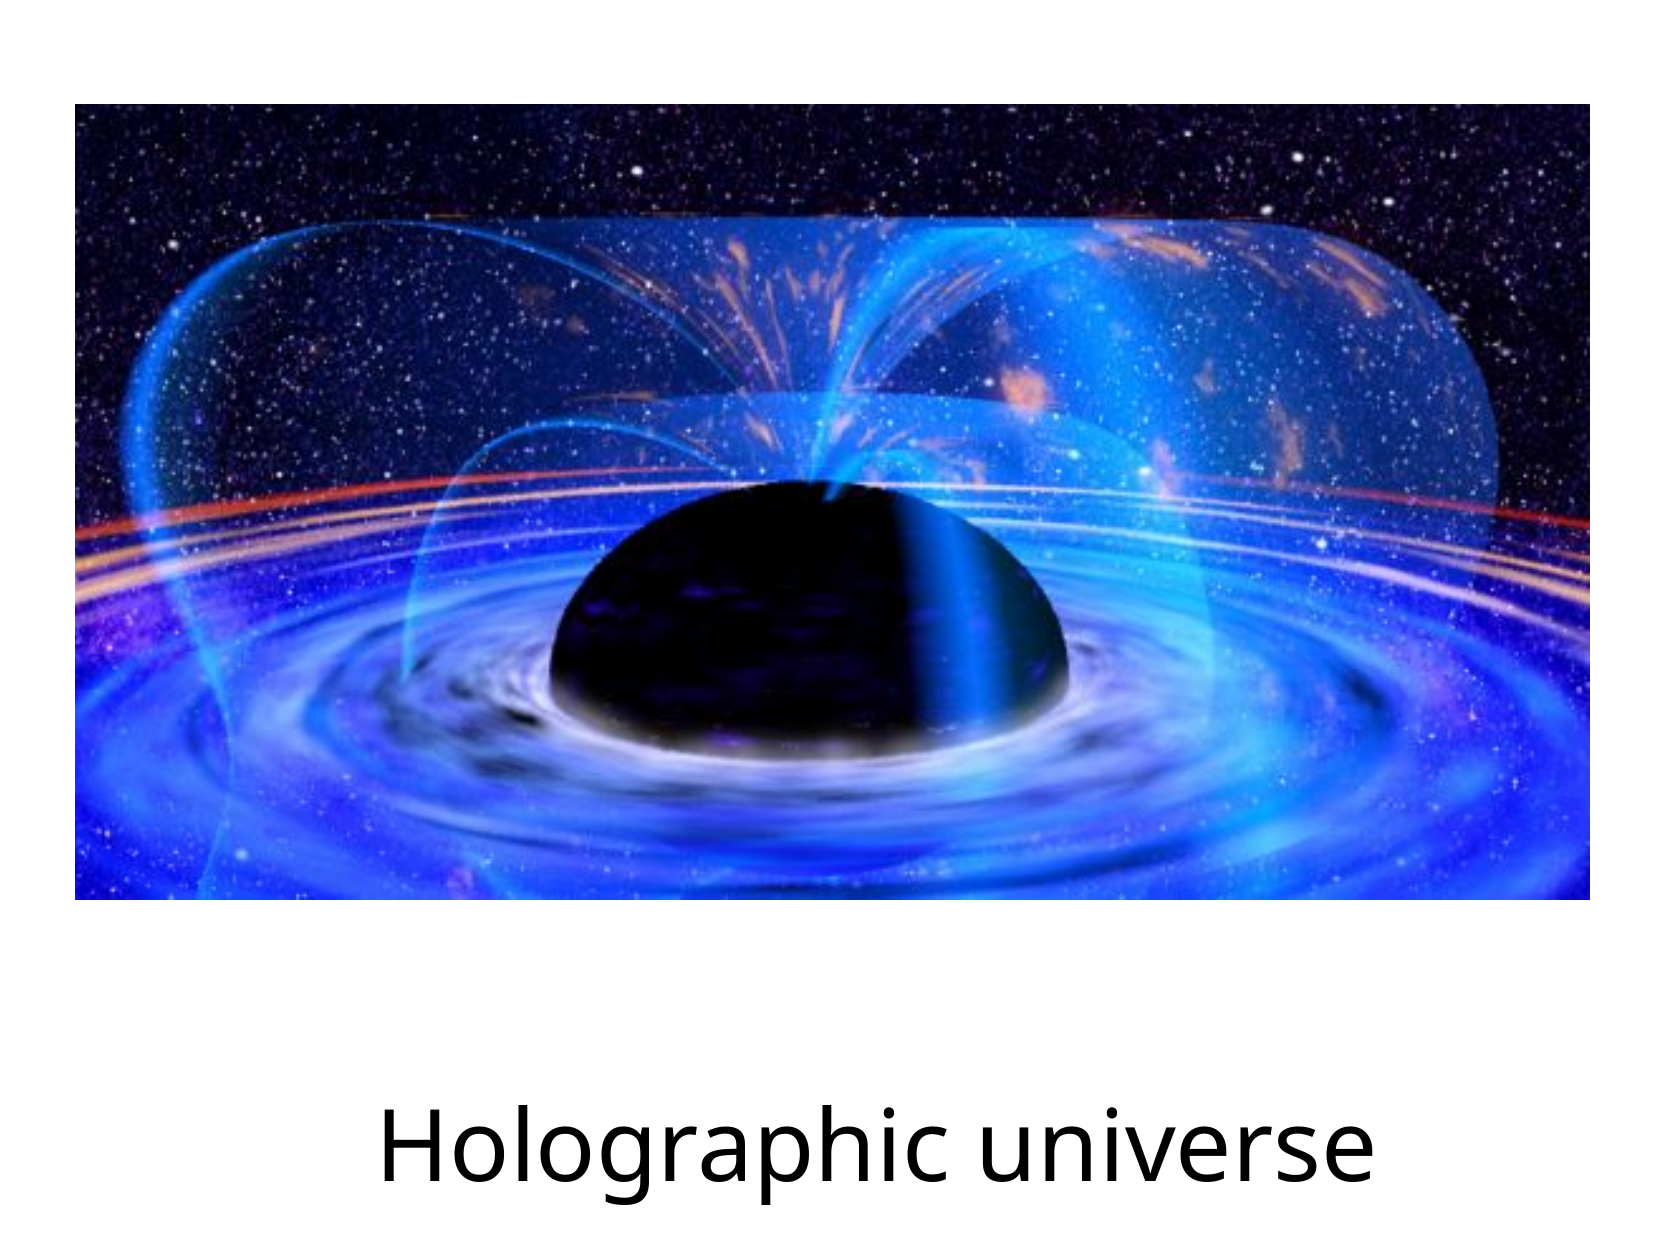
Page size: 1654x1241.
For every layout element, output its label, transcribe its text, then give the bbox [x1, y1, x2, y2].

picture [75, 104, 1590, 901]
text_box Holographic universe [360, 1067, 1281, 1183]
